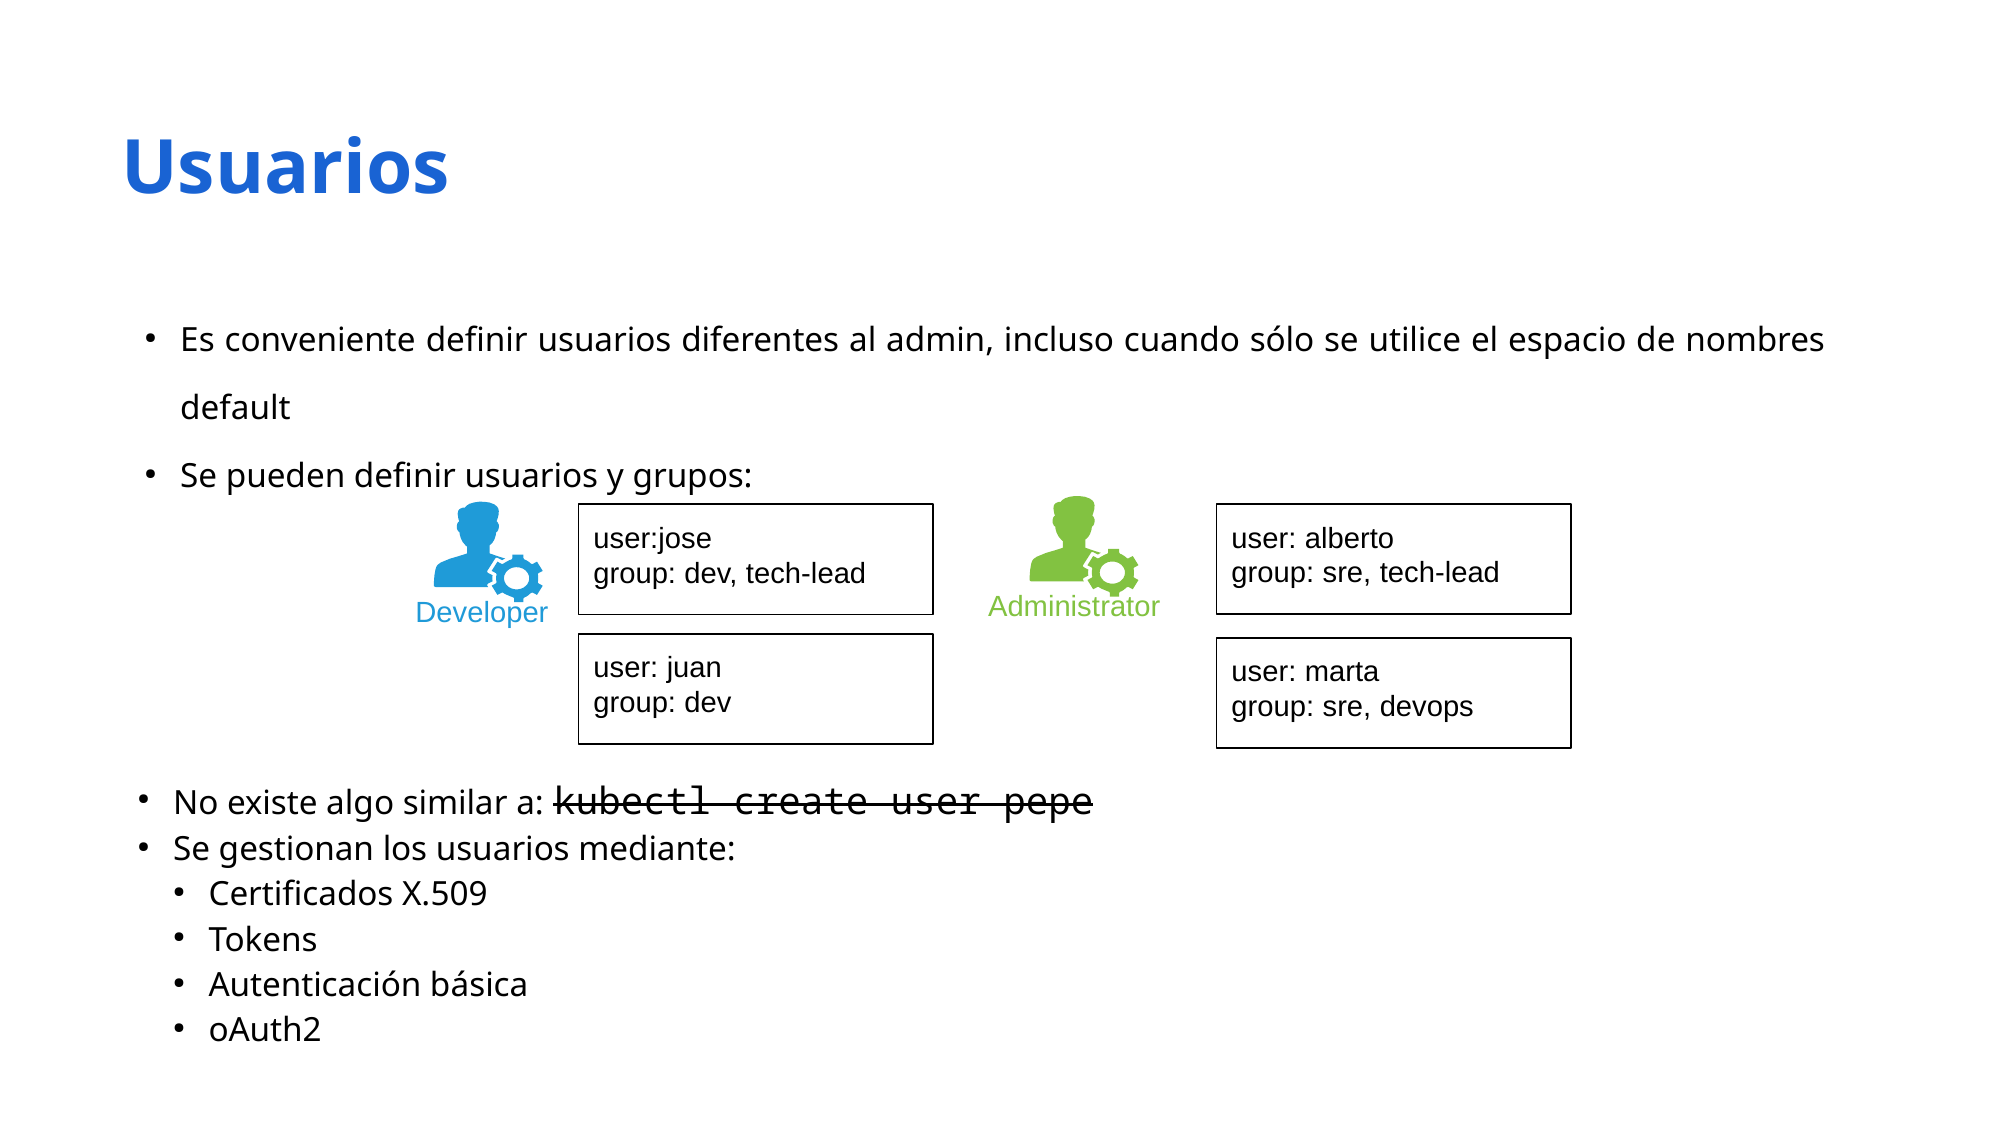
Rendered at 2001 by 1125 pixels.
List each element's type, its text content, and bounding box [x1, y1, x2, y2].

text_box No existe algo similar a: kubectl create user pepe Se gestionan los usuarios mediante: Certificados X.509 Tokens Autenticación básica oAuth2 [122, 766, 1205, 1054]
text_box [491, 554, 543, 577]
text_box [1087, 548, 1139, 572]
text_box [1029, 496, 1101, 572]
text_box user: alberto group: sre, tech-lead [1216, 503, 1572, 615]
text_box user: juan group: dev [578, 633, 934, 745]
text_box Developer [397, 577, 567, 638]
text_box user: marta group: sre, devops [1216, 637, 1572, 749]
text_box [434, 501, 506, 577]
text_box Administrator [956, 572, 1187, 633]
text_box user:jose group: dev, tech-lead [578, 503, 934, 615]
text_box Es conveniente definir usuarios diferentes al admin, incluso cuando sólo se utilice el espacio de nombres default Se pueden definir usuarios y grupos: [129, 286, 1843, 940]
text_box Usuarios [106, 106, 1878, 293]
